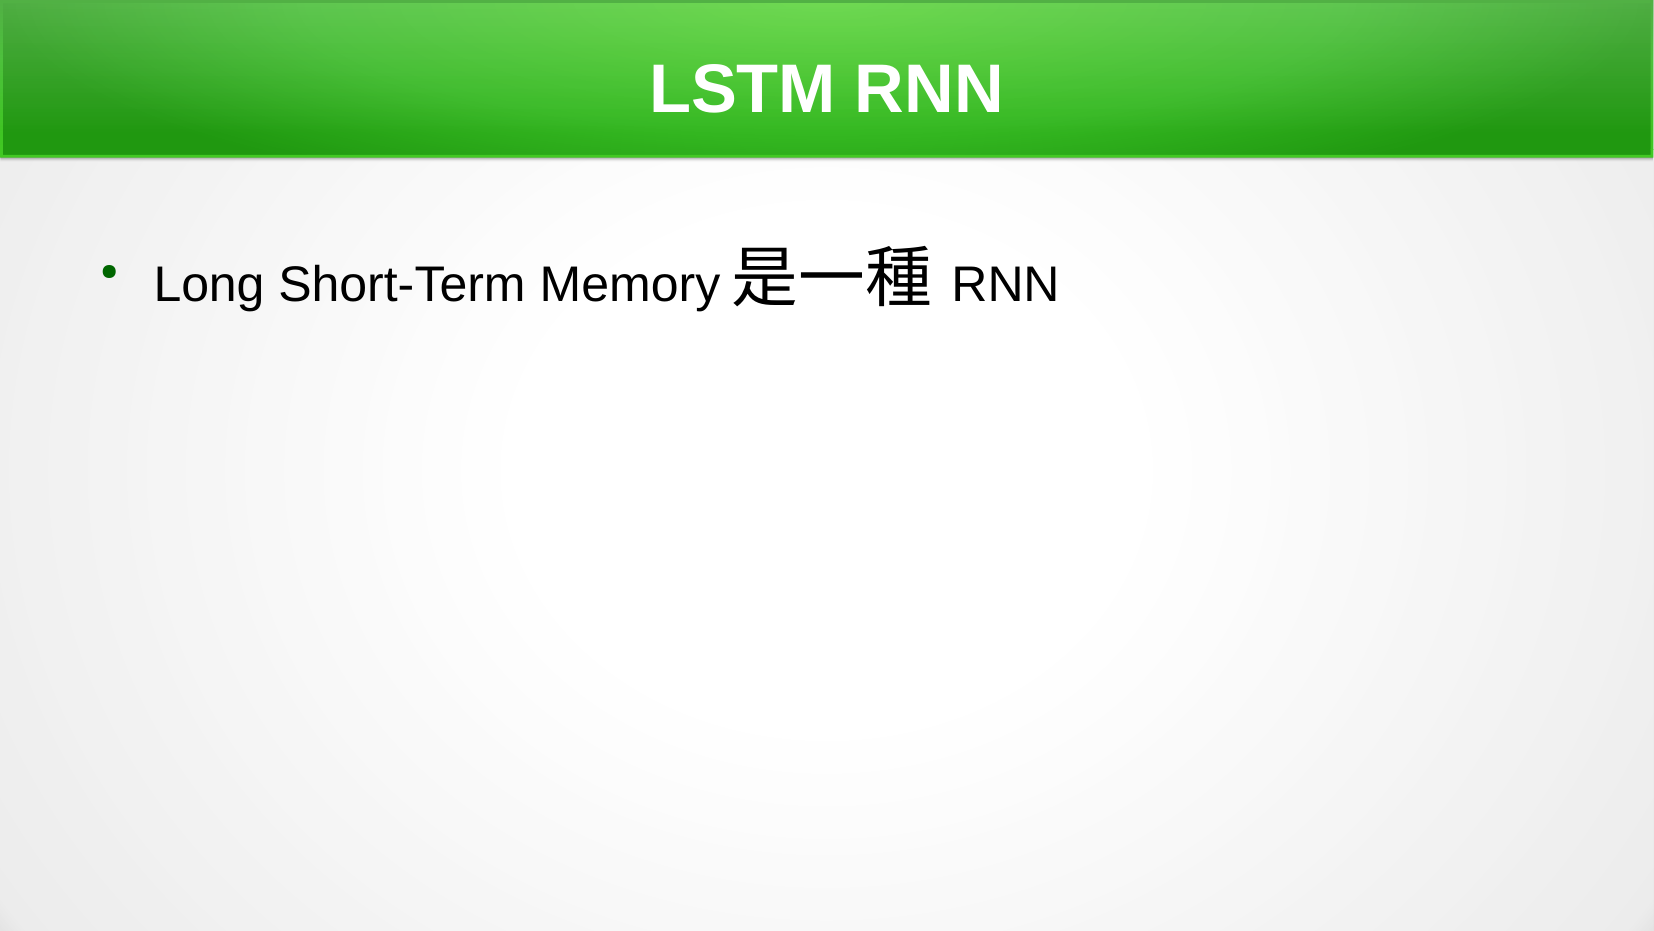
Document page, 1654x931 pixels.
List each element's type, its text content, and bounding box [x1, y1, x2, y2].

title LSTM RNN [82, 35, 1571, 142]
list Long Short-Term Memory是一種RNN [82, 224, 1571, 764]
